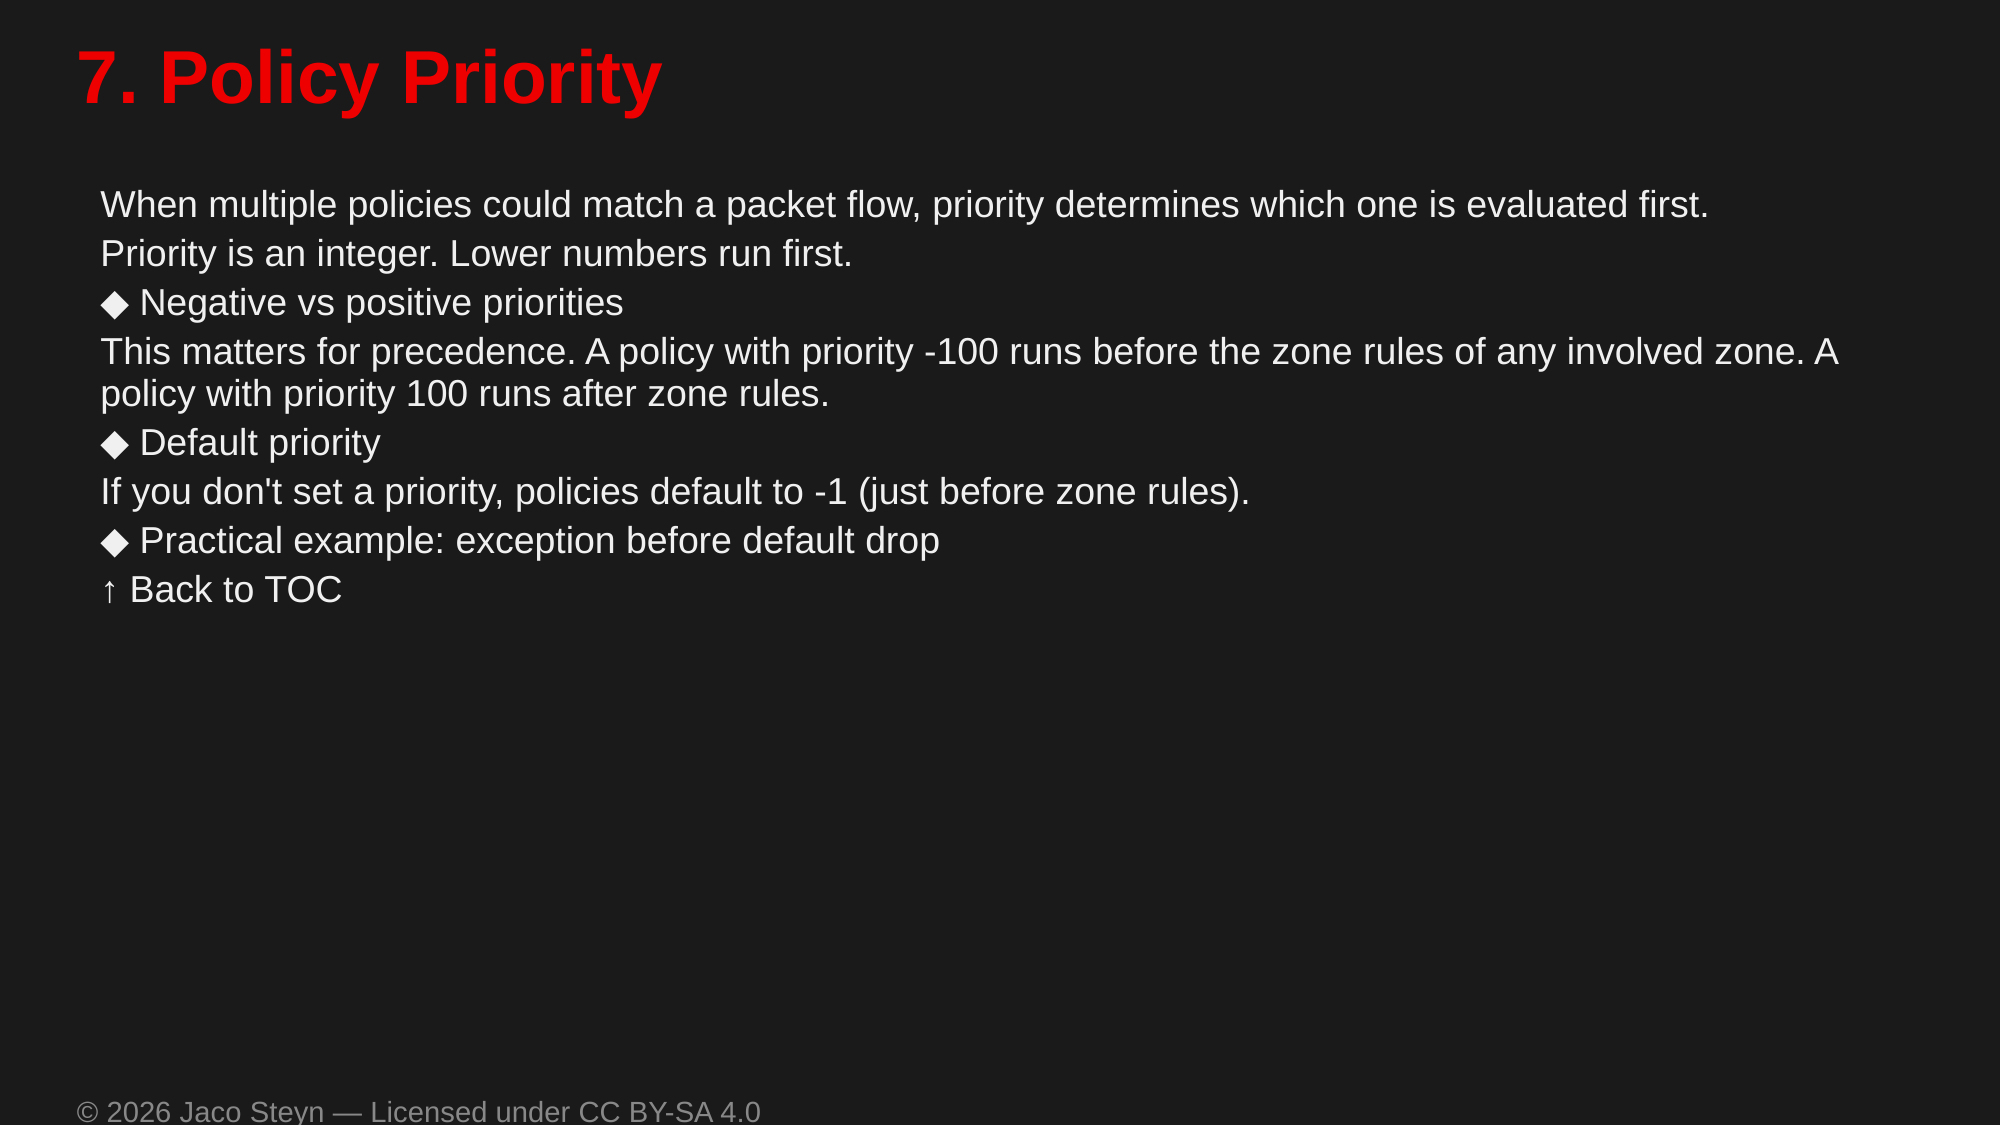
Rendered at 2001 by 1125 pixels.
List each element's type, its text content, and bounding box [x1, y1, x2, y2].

text_box 7. Policy Priority [59, 23, 1942, 154]
text_box When multiple policies could match a packet flow, priority determines which one is evaluated first. Priority is an integer. Lower numbers run first. ◆ Negative vs positive priorities This matters for precedence. A policy with priority -100 runs before the zone rules of any involved zone. A policy with priority 100 runs after zone rules. ◆ Default priority If you don't set a priority, policies default to -1 (just before zone rules). ◆ Practical example: exception before default drop ↑ Back to TOC [59, 171, 1942, 1083]
text_box © 2026 Jaco Steyn — Licensed under CC BY-SA 4.0 [59, 1083, 1942, 1120]
